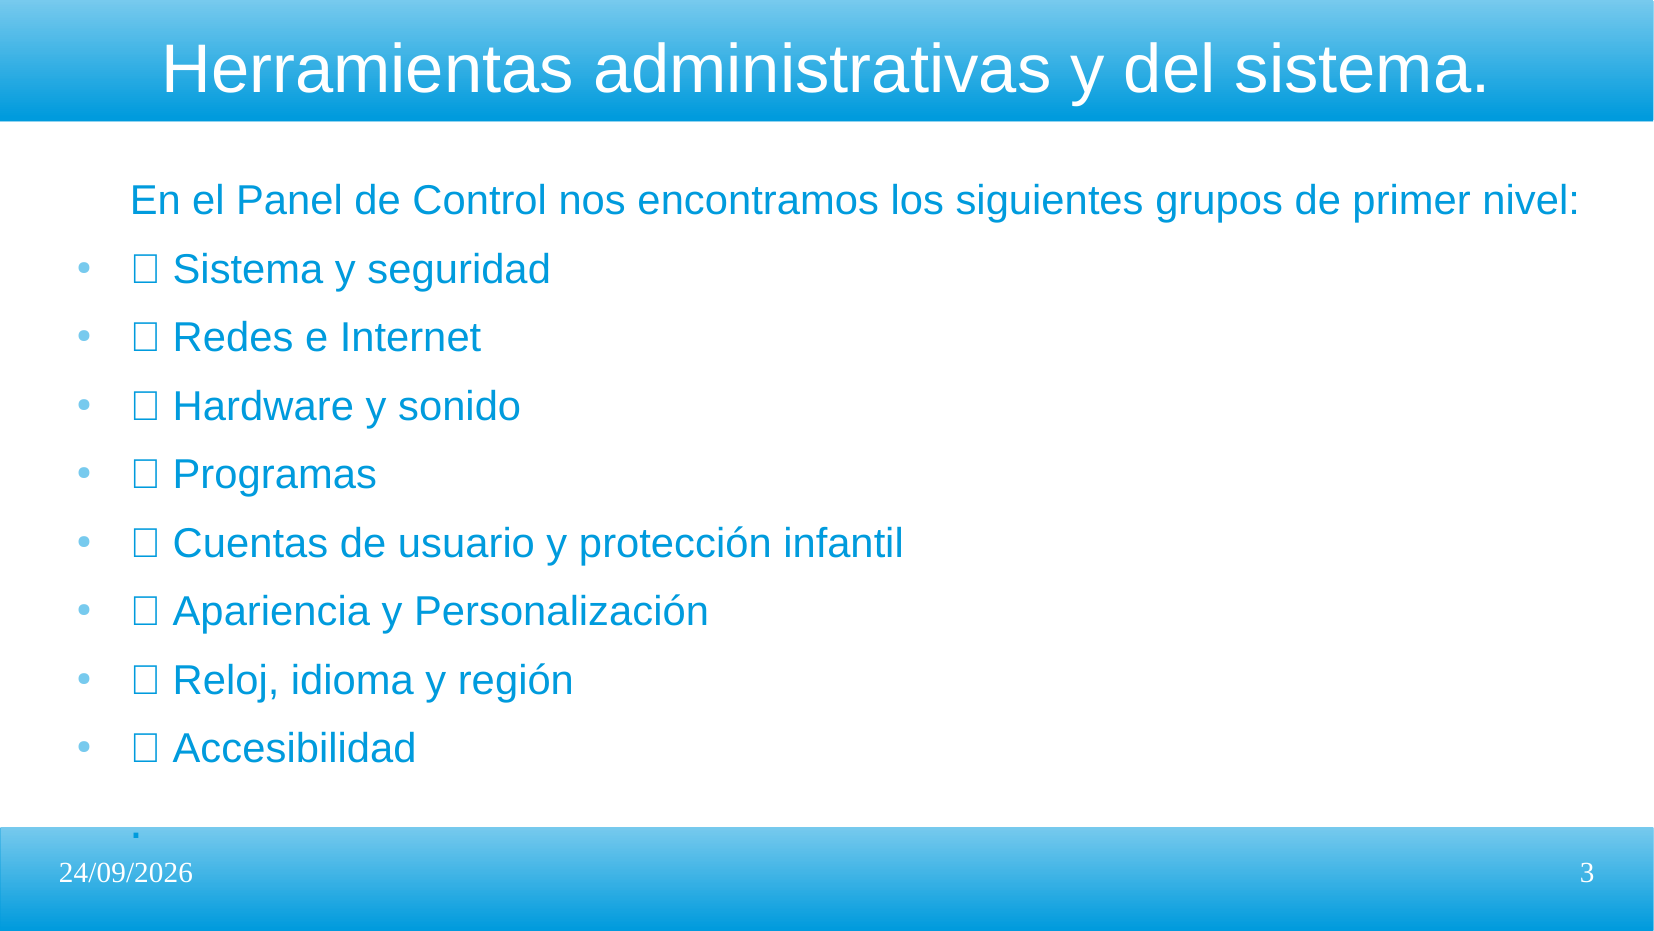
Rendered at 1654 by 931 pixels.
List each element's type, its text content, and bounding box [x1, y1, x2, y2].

title Herramientas administrativas y del sistema. [58, 0, 1595, 177]
list En el Panel de Control nos encontramos los siguientes grupos de primer nivel:  Sistema y seguridad  Redes e Internet  Hardware y sonido  Programas  Cuentas de usuario y protección infantil  Apariencia y Personalización  Reloj, idioma y región  Accesibilidad . [58, 177, 1595, 827]
